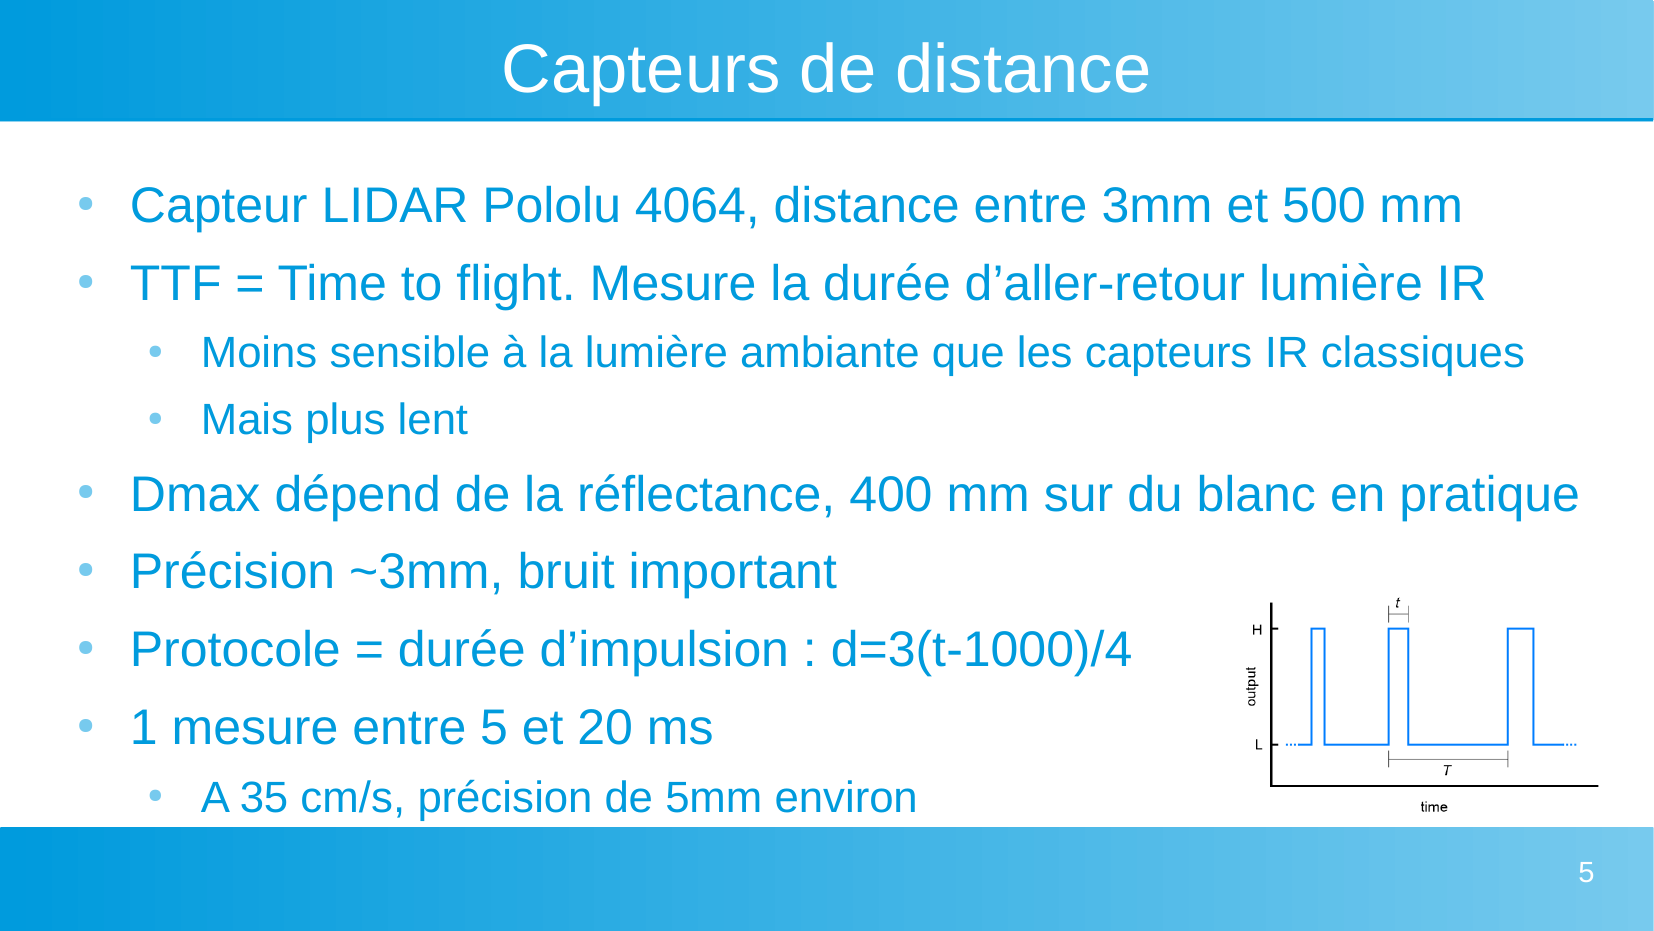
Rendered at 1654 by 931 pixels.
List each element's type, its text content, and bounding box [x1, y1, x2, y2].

list Capteur LIDAR Pololu 4064, distance entre 3mm et 500 mm TTF = Time to flight. Mesure la durée d’aller-retour lumière IR Moins sensible à la lumière ambiante que les capteurs IR classiques Mais plus lent Dmax dépend de la réflectance, 400 mm sur du blanc en pratique Précision ~3mm, bruit important Protocole = durée d’impulsion : d=3(t-1000)/4 1 mesure entre 5 et 20 ms A 35 cm/s, précision de 5mm environ [59, 177, 1595, 768]
picture [1240, 590, 1605, 819]
title Capteurs de distance [59, 29, 1595, 108]
